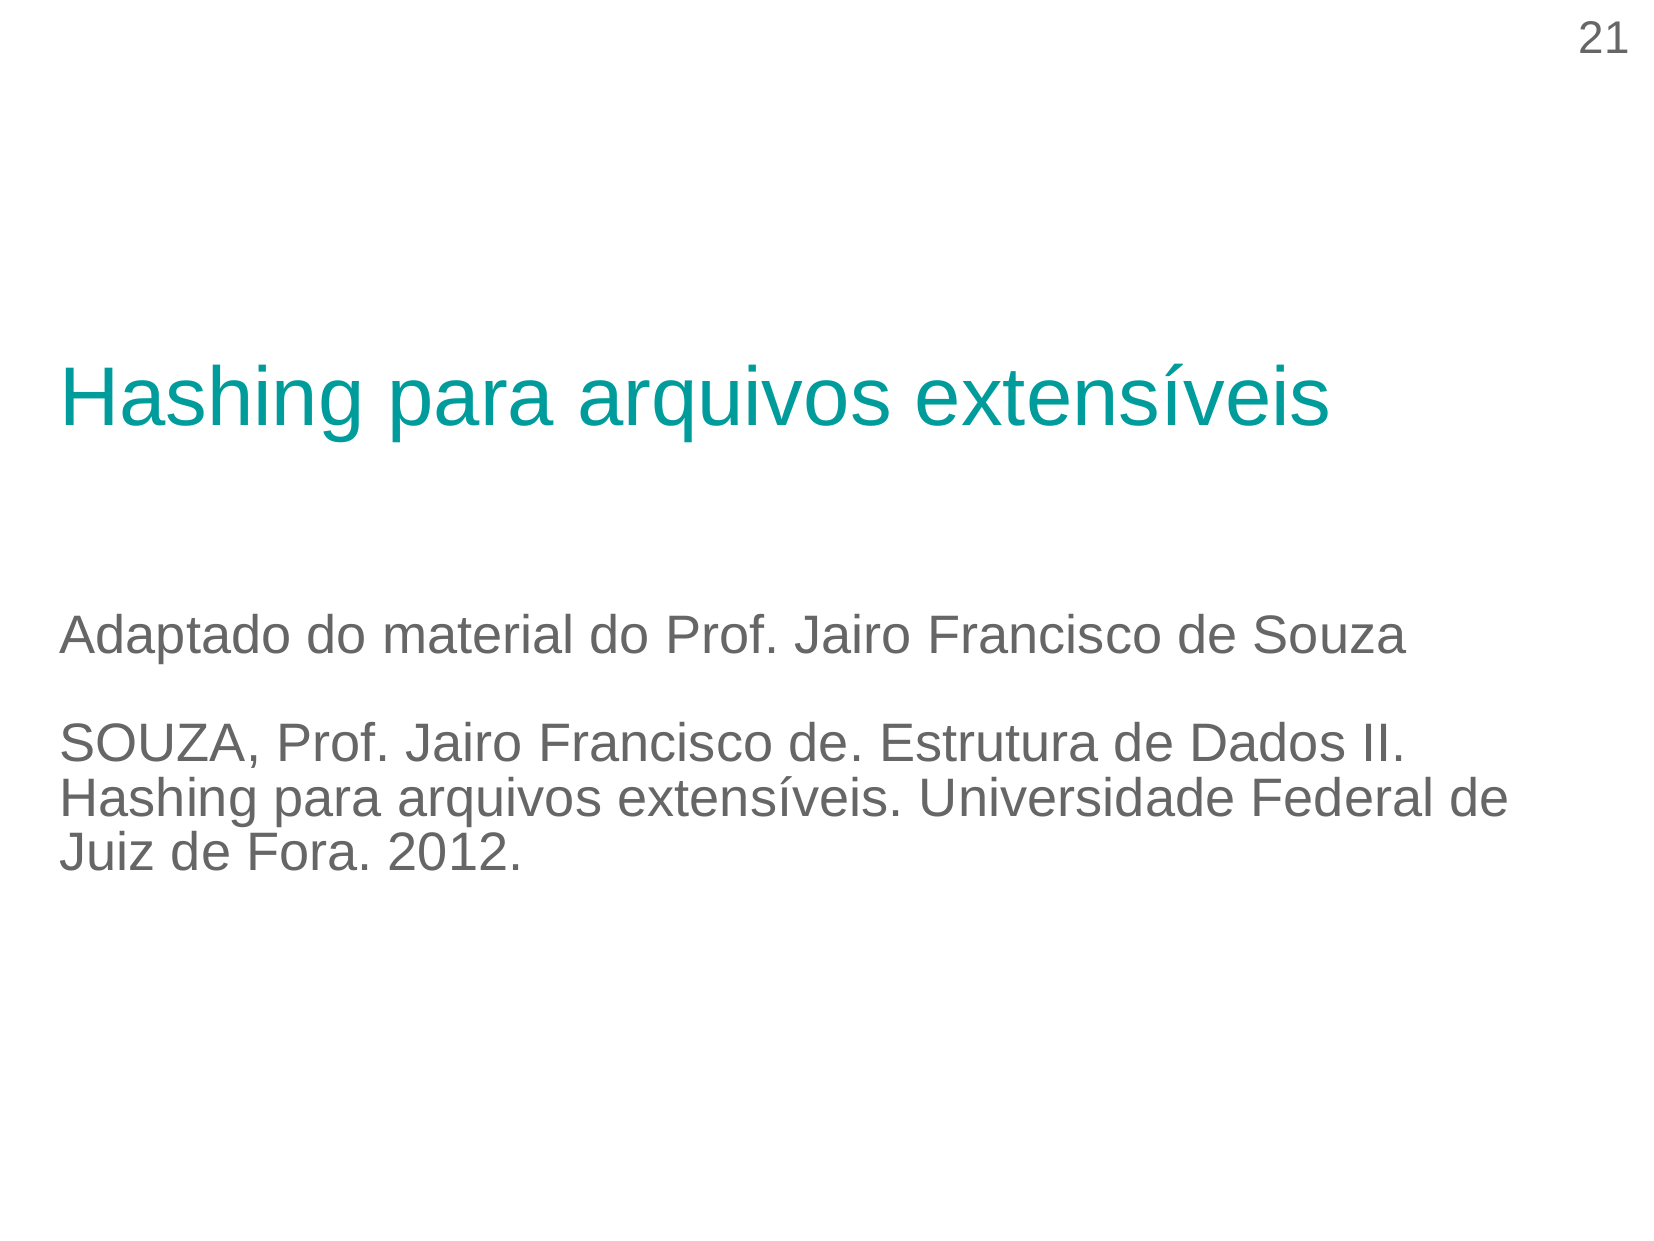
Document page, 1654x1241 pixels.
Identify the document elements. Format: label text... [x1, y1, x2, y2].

title Hashing para arquivos extensíveis Adaptado do material do Prof. Jairo Francisco de Souza SOUZA, Prof. Jairo Francisco de. Estrutura de Dados II. Hashing para arquivos extensíveis. Universidade Federal de Juiz de Fora. 2012. [59, 358, 1595, 882]
